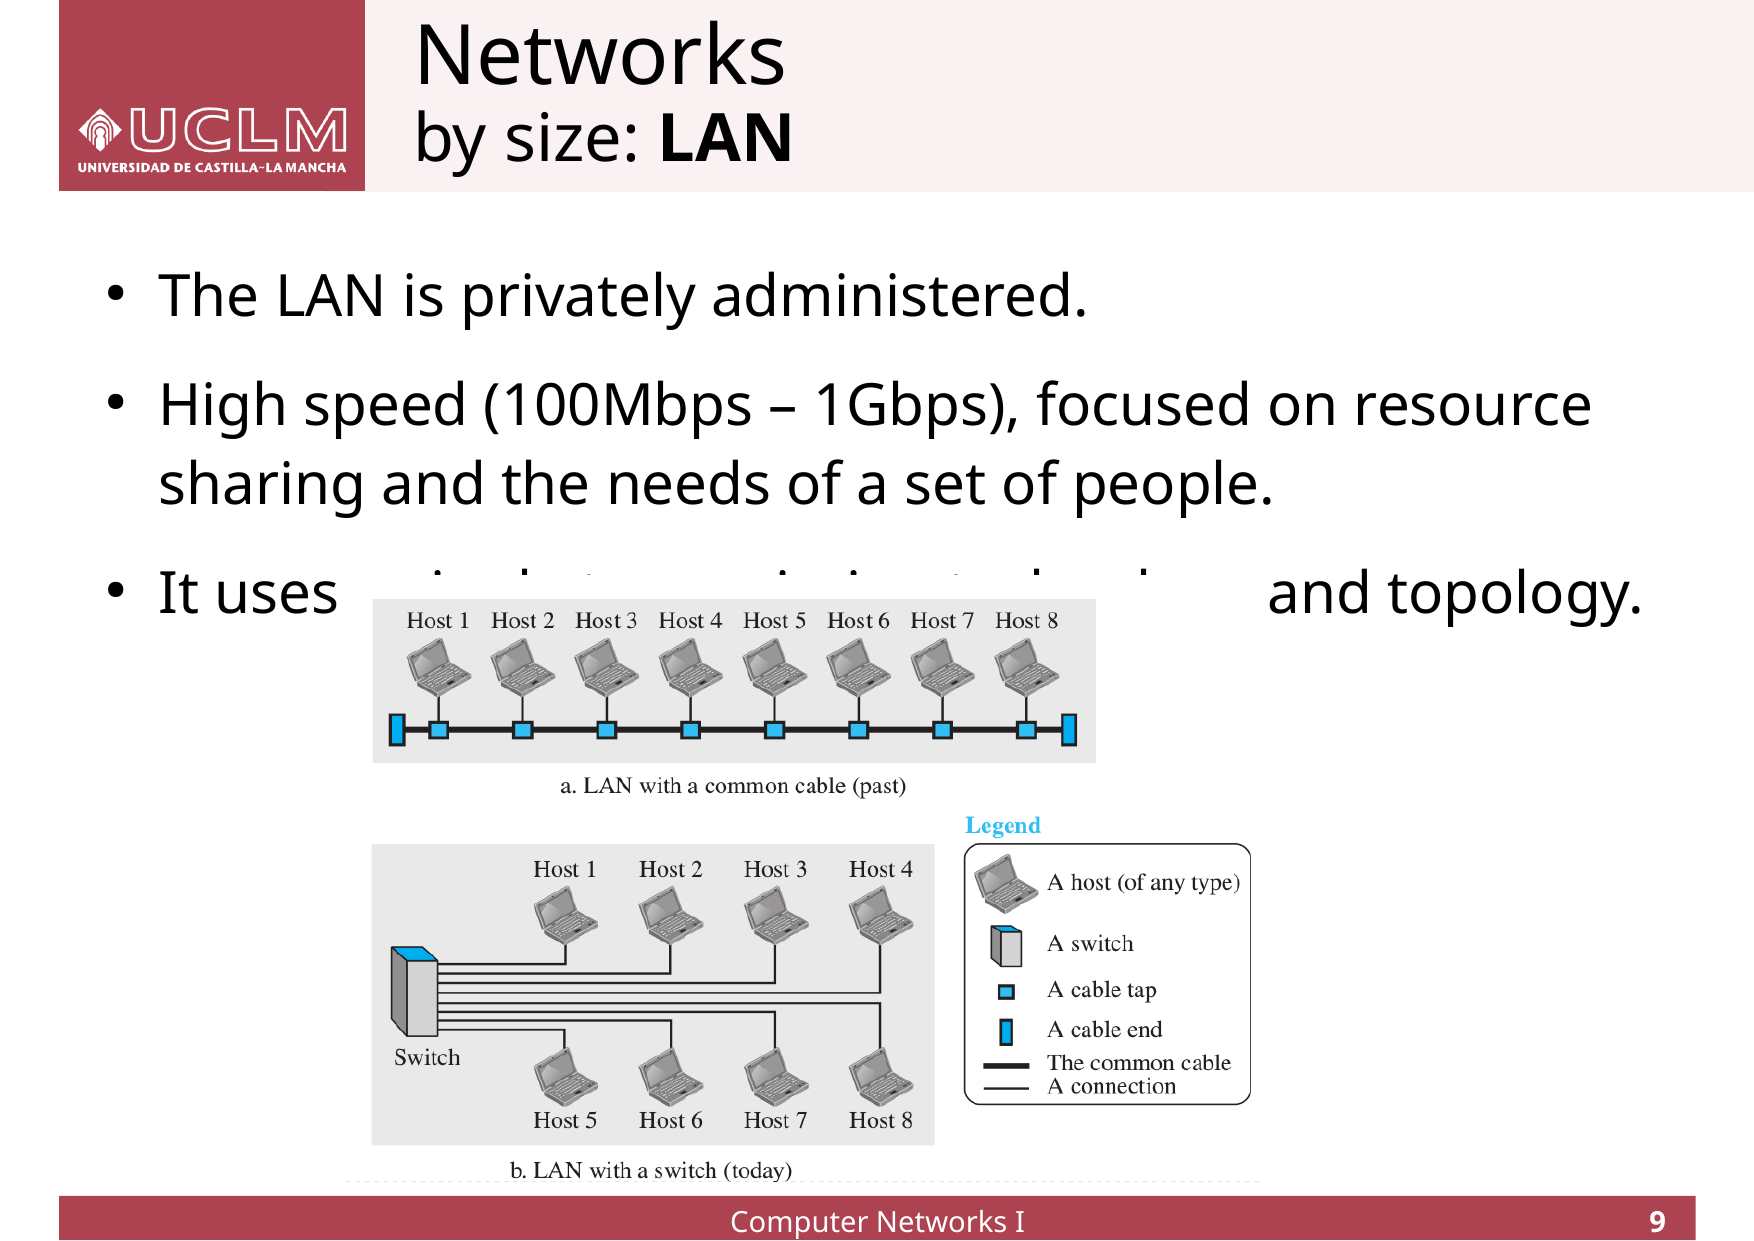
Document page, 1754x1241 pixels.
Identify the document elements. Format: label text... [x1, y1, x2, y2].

list The LAN is privately administered. High speed (100Mbps – 1Gbps), focused on resource sharing and the needs of a set of people. It uses a single transmission technology and topology. [87, 254, 1667, 1074]
picture [59, 0, 365, 191]
picture [346, 575, 1263, 1182]
title Networks by size: LAN [413, 0, 1667, 198]
